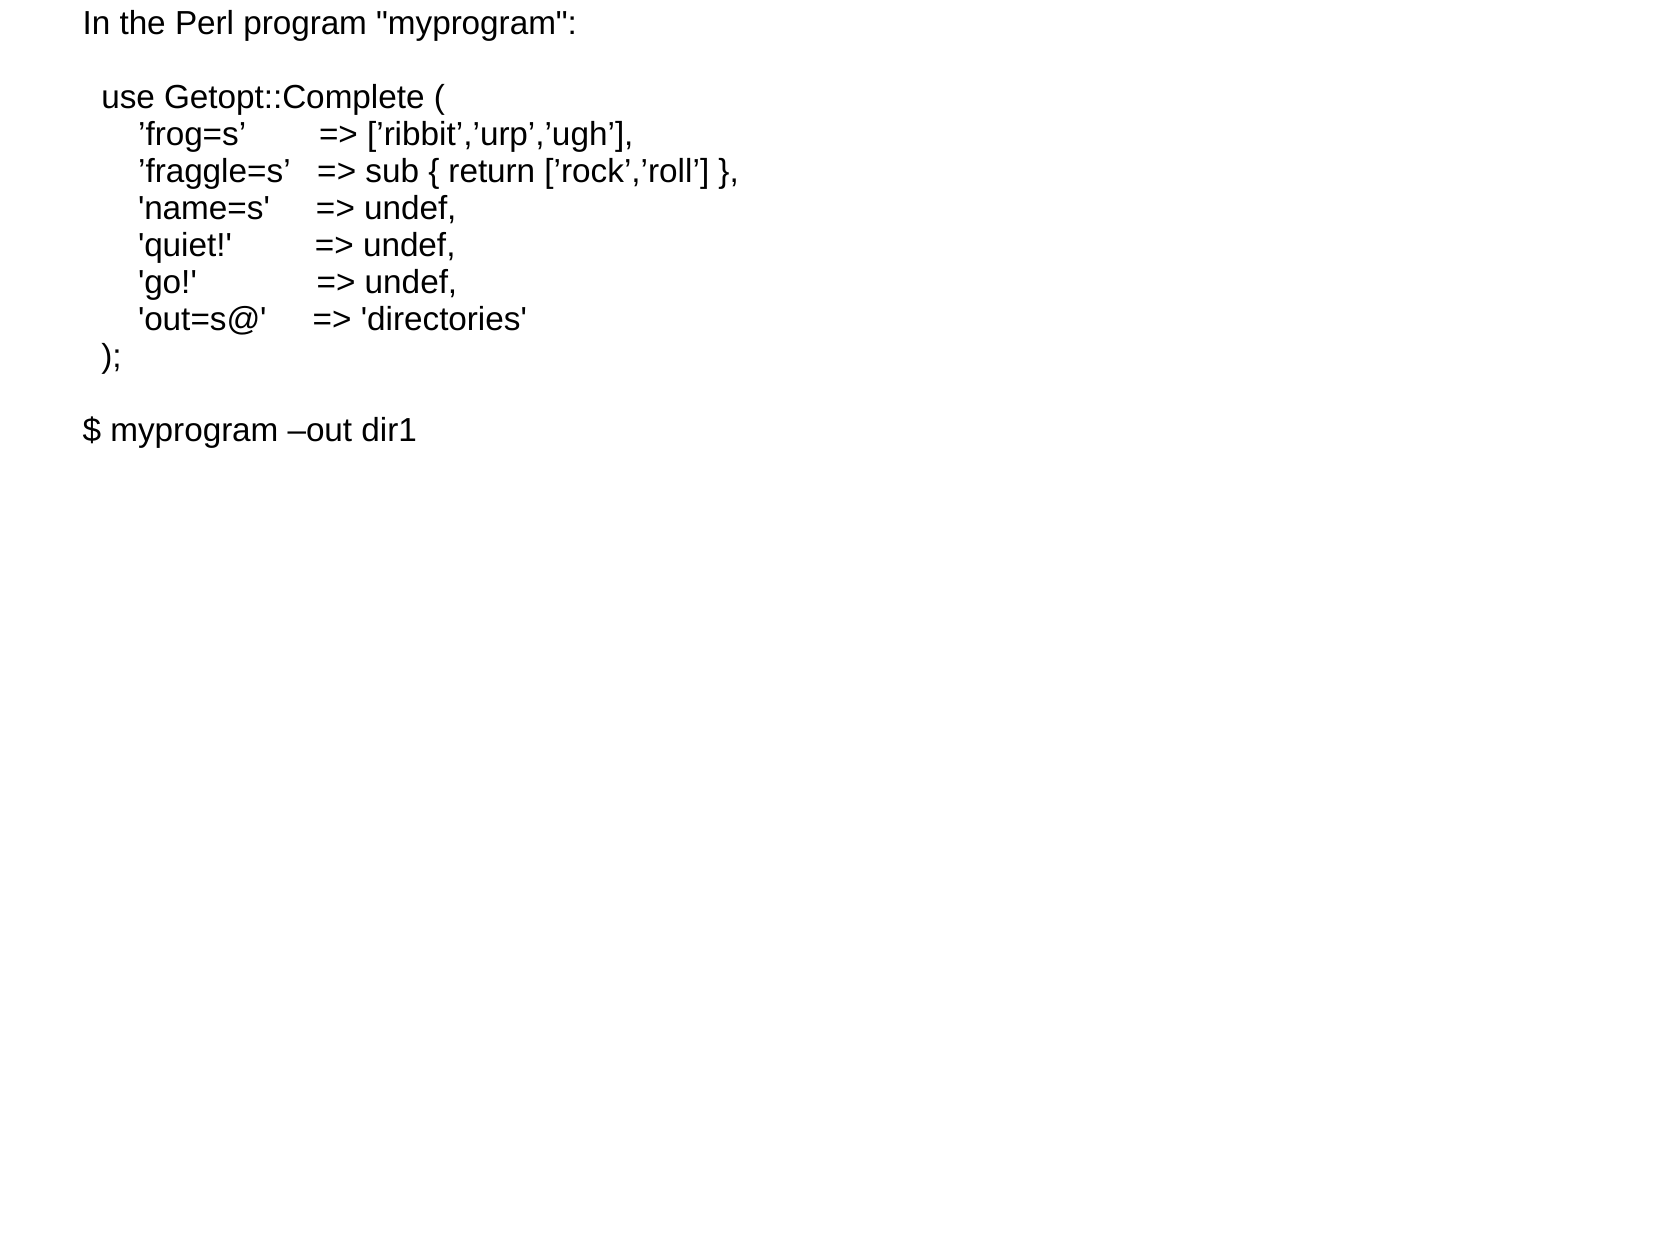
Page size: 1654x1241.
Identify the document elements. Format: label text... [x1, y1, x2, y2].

subtitle In the Perl program "myprogram": use Getopt::Complete ( ’frog=s’ => [’ribbit’,’urp’,’ugh’], ’fraggle=s’ => sub { return [’rock’,’roll’] }, 'name=s' => undef, 'quiet!' => undef, 'go!' => undef, 'out=s@' => 'directories' ); $ myprogram –out dir1 [82, 4, 1571, 1064]
